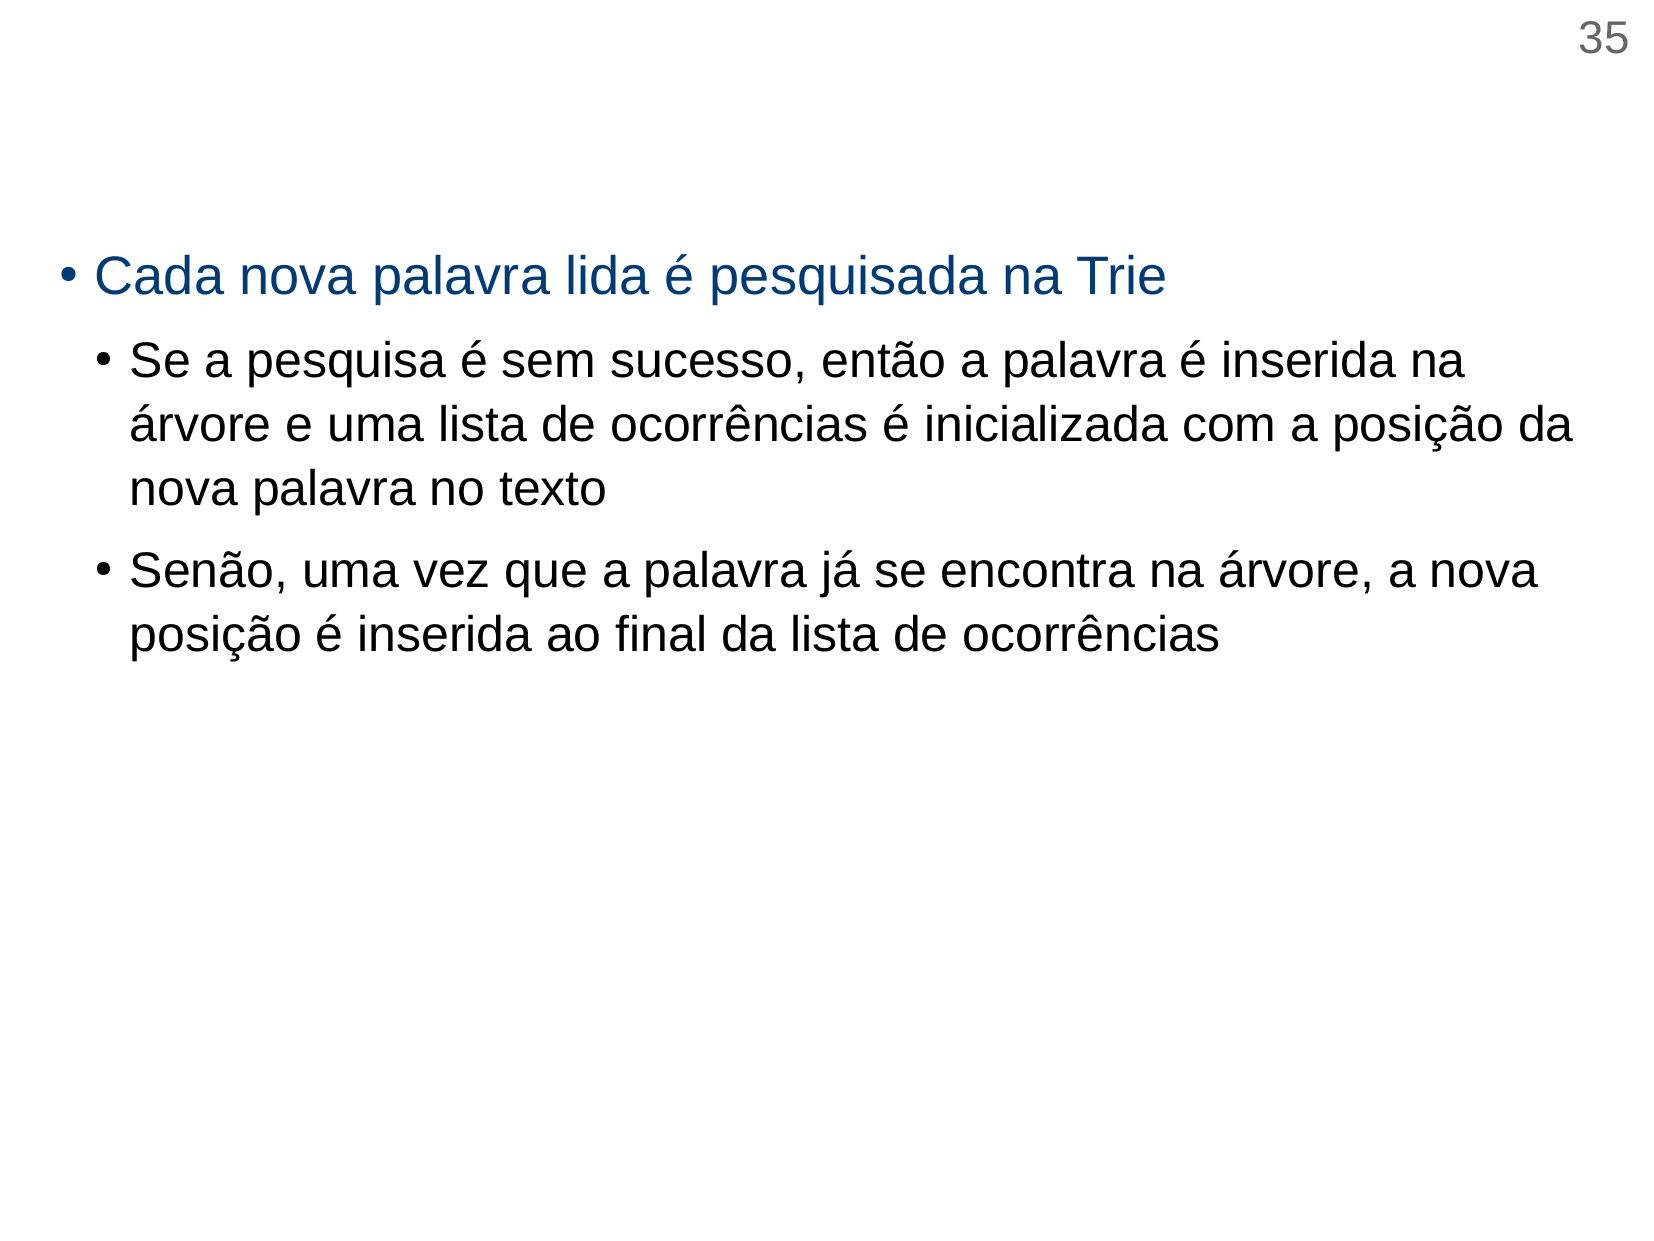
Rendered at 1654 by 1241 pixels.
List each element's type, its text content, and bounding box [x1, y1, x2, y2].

list Cada nova palavra lida é pesquisada na Trie Se a pesquisa é sem sucesso, então a palavra é inserida na árvore e uma lista de ocorrências é inicializada com a posição da nova palavra no texto Senão, uma vez que a palavra já se encontra na árvore, a nova posição é inserida ao final da lista de ocorrências [59, 236, 1595, 1211]
